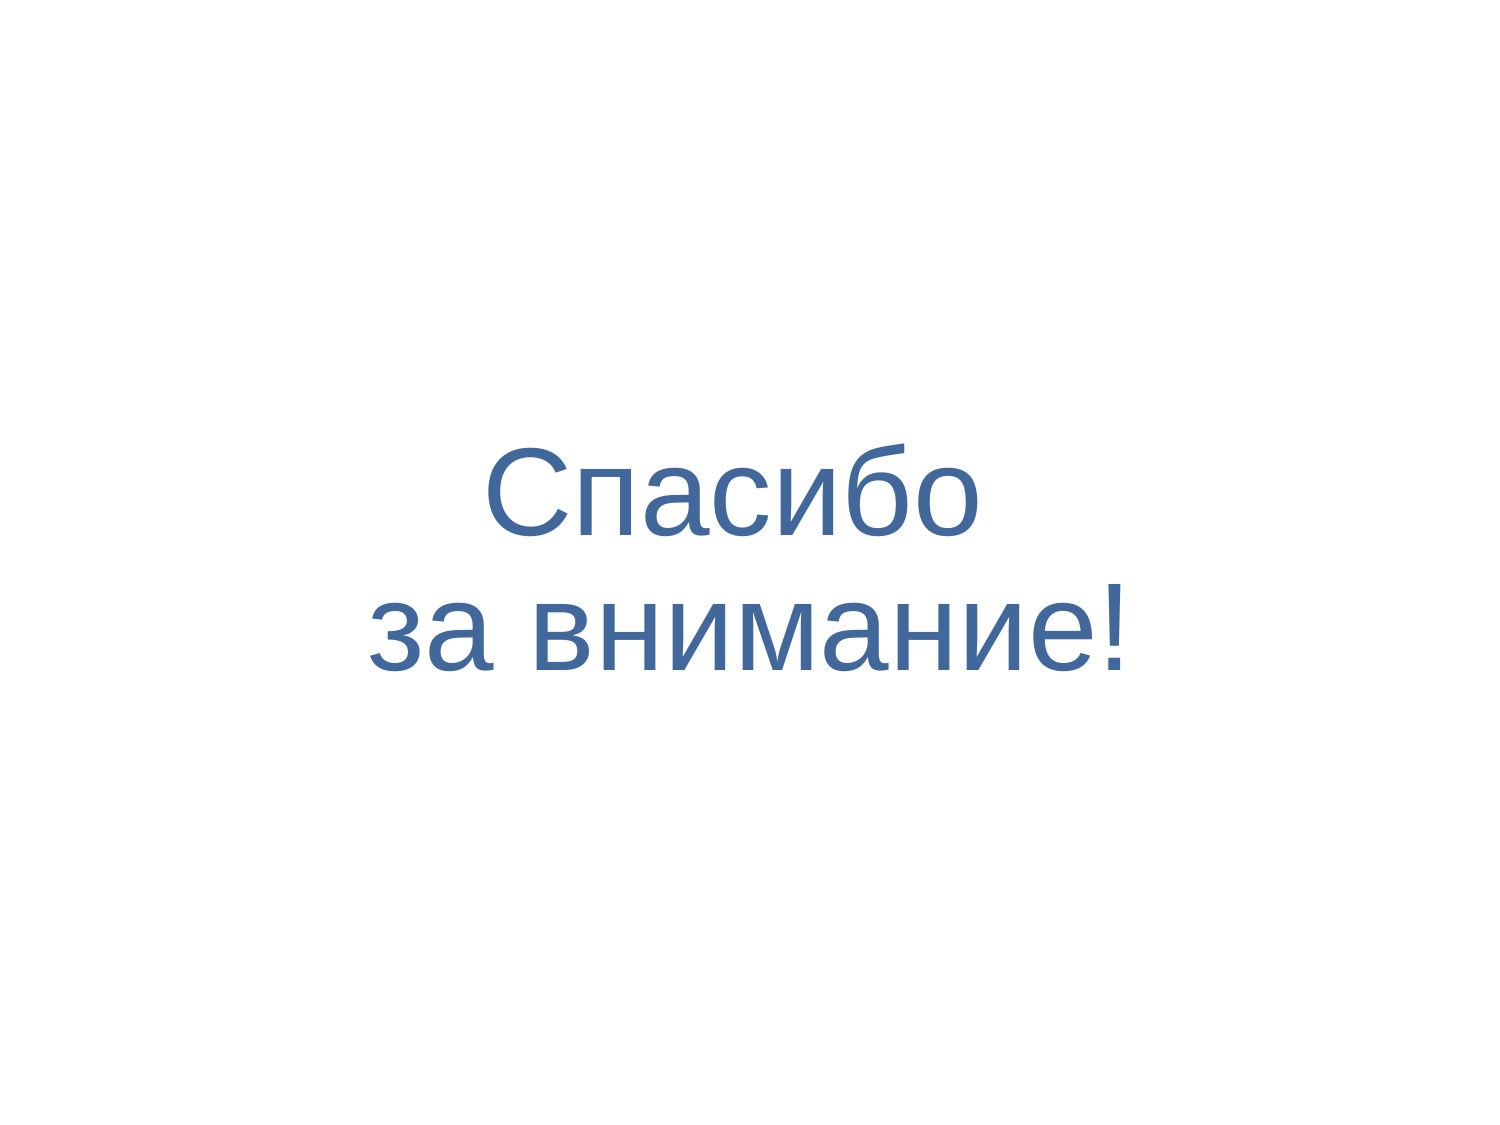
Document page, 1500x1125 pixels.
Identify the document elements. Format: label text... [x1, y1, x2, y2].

text_box Спасибо за внимание! [318, 412, 1182, 713]
